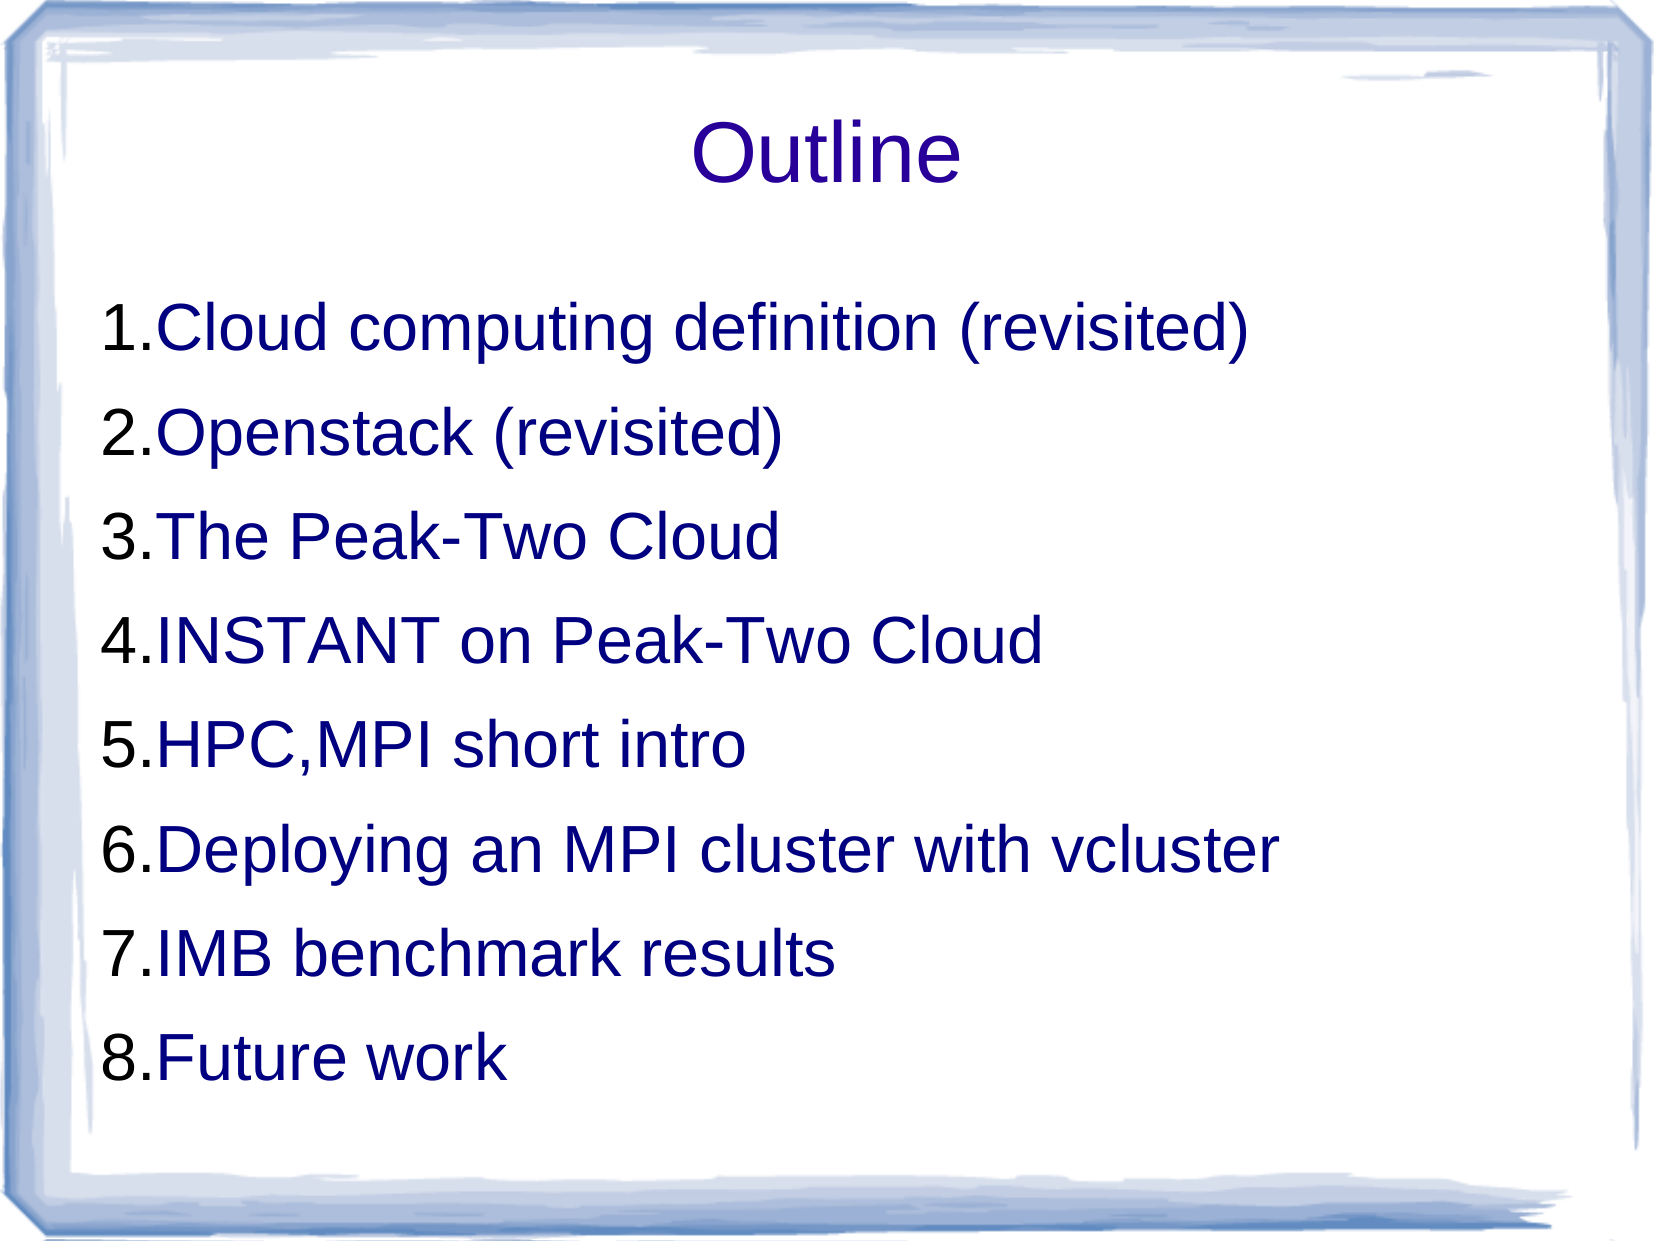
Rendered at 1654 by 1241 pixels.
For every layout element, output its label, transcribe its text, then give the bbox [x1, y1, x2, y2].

title Outline [82, 49, 1571, 257]
list Cloud computing definition (revisited) Openstack (revisited) The Peak-Two Cloud INSTANT on Peak-Two Cloud HPC,MPI short intro Deploying an MPI cluster with vcluster IMB benchmark results Future work [82, 290, 1538, 1193]
picture [0, 0, 1654, 1241]
